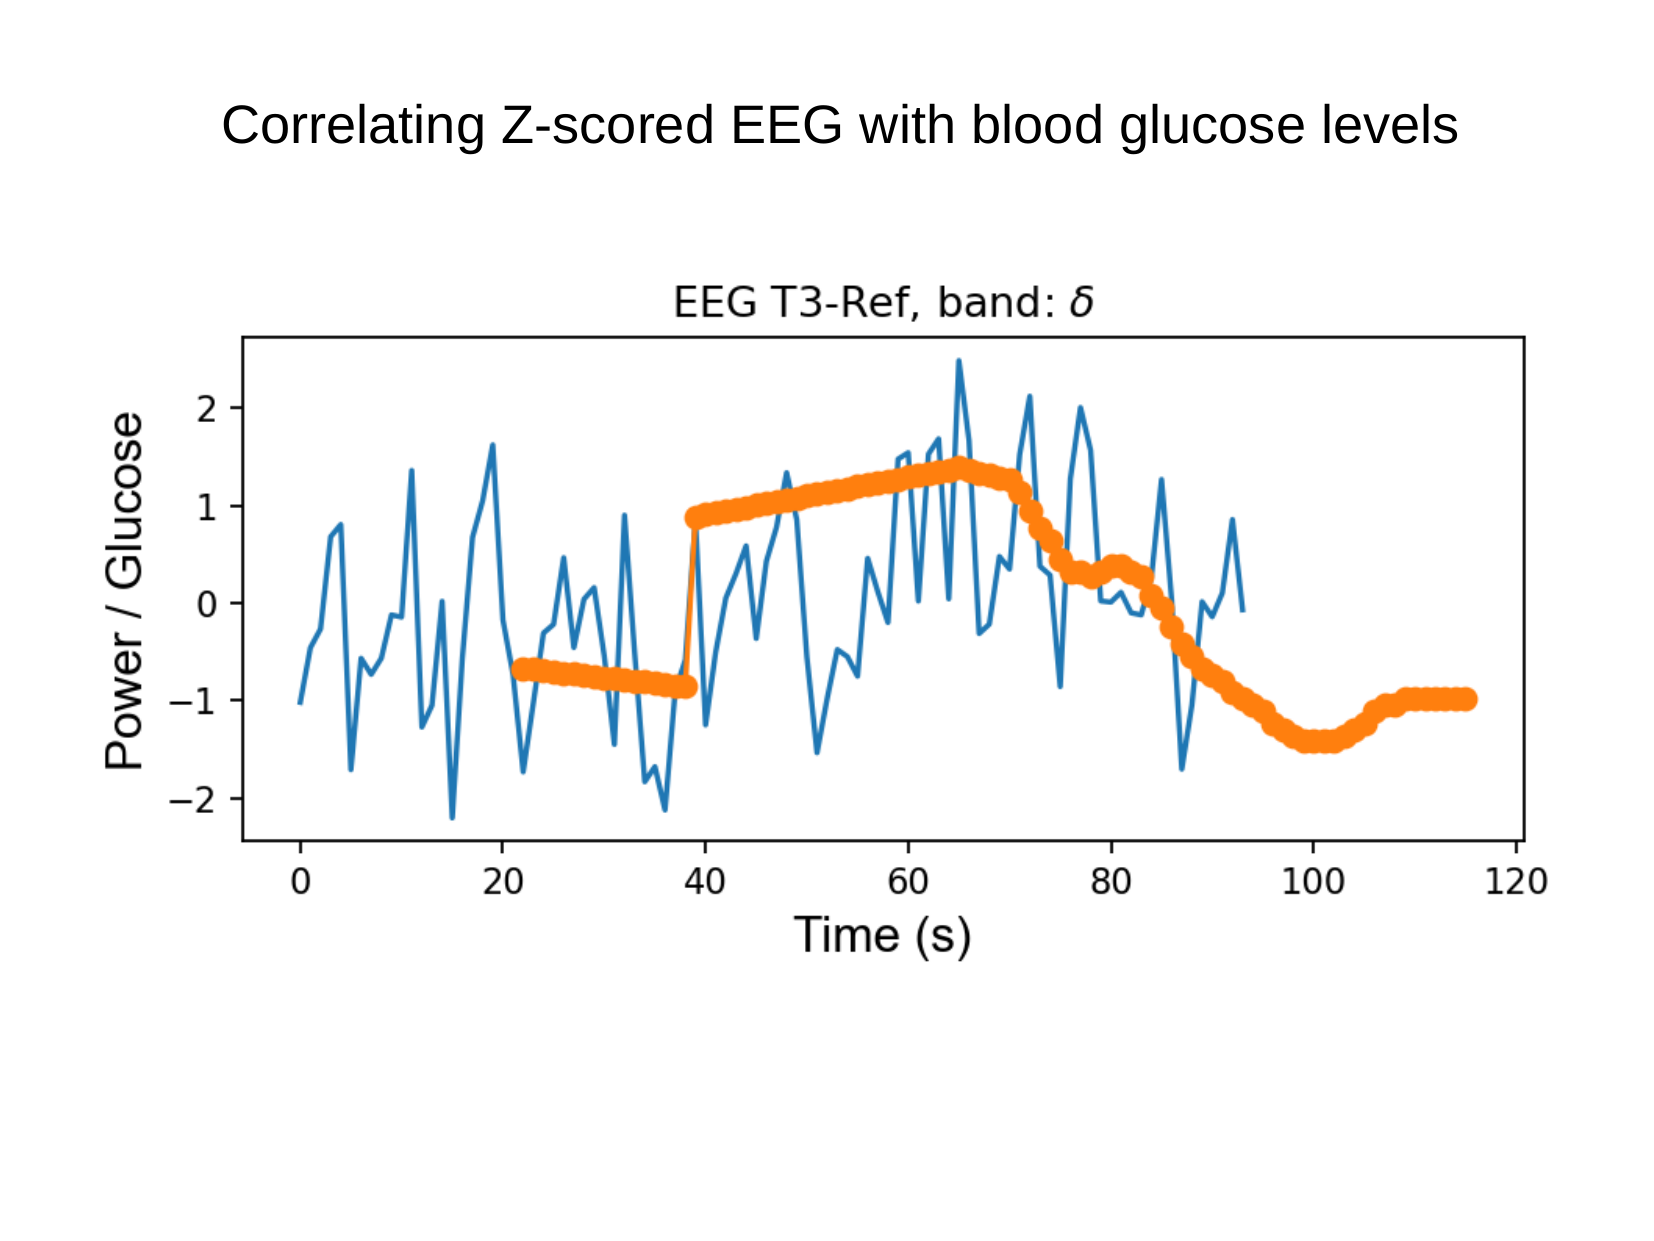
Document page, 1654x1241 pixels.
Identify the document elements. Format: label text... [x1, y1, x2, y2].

text_box Correlating Z-scored EEG with blood glucose levels [206, 86, 1477, 163]
picture [68, 239, 1587, 999]
